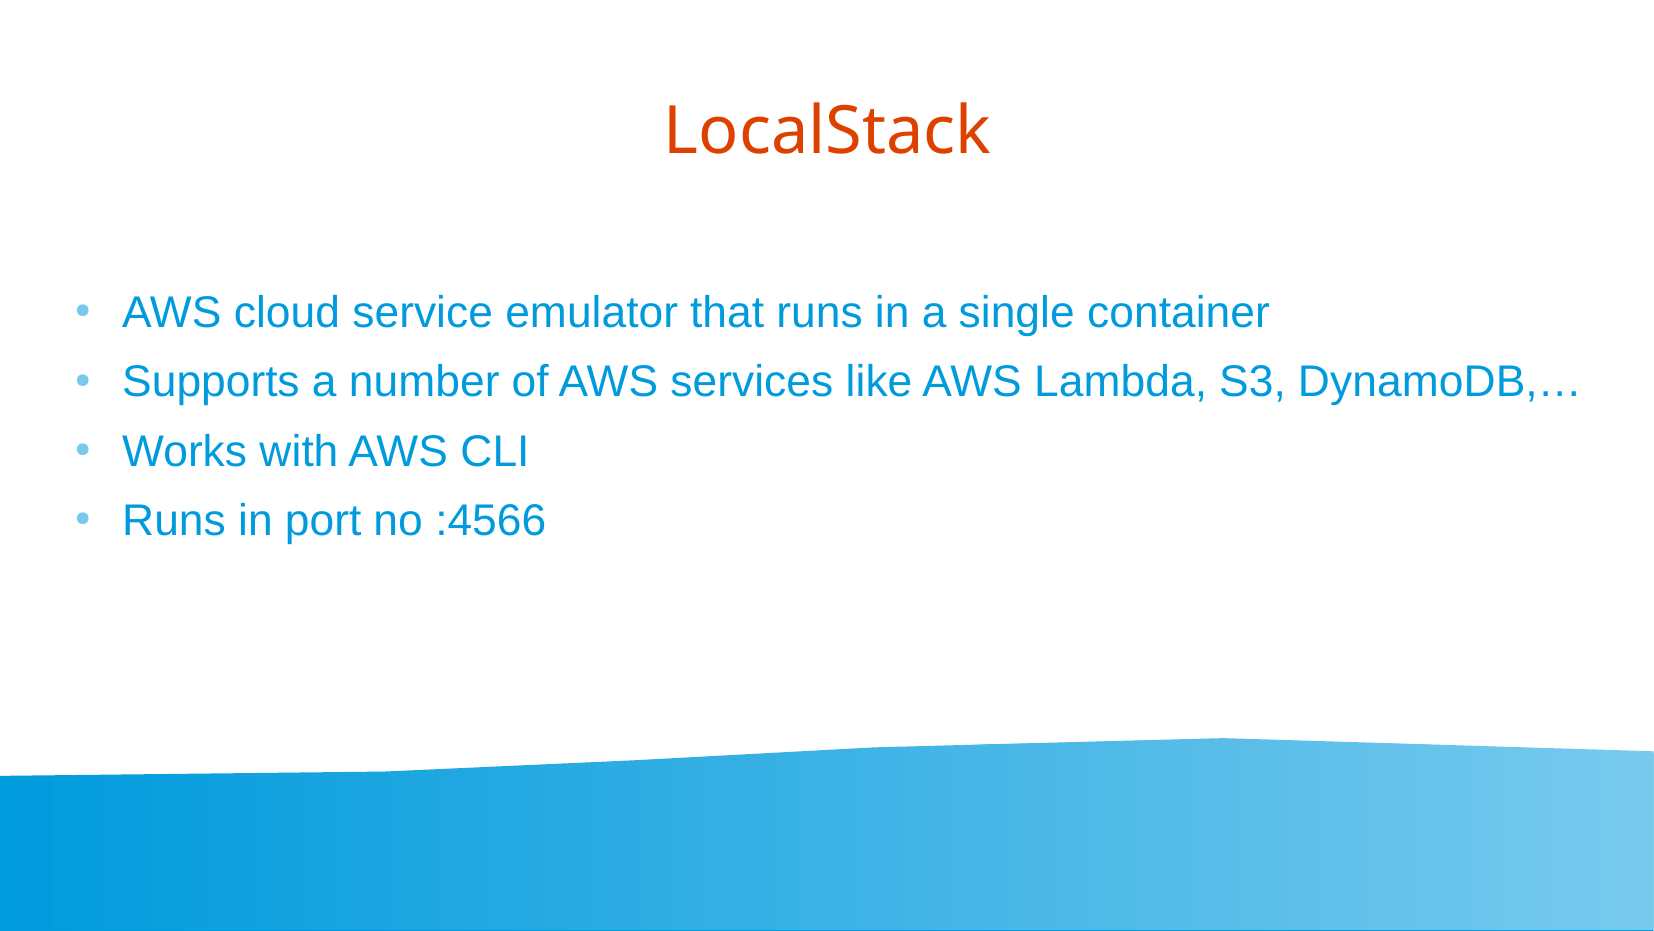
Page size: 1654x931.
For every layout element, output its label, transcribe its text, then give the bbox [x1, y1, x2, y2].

list AWS cloud service emulator that runs in a single container Supports a number of AWS services like AWS Lambda, S3, DynamoDB,… Works with AWS CLI Runs in port no :4566 [59, 287, 1595, 553]
title LocalStack [89, 38, 1567, 217]
